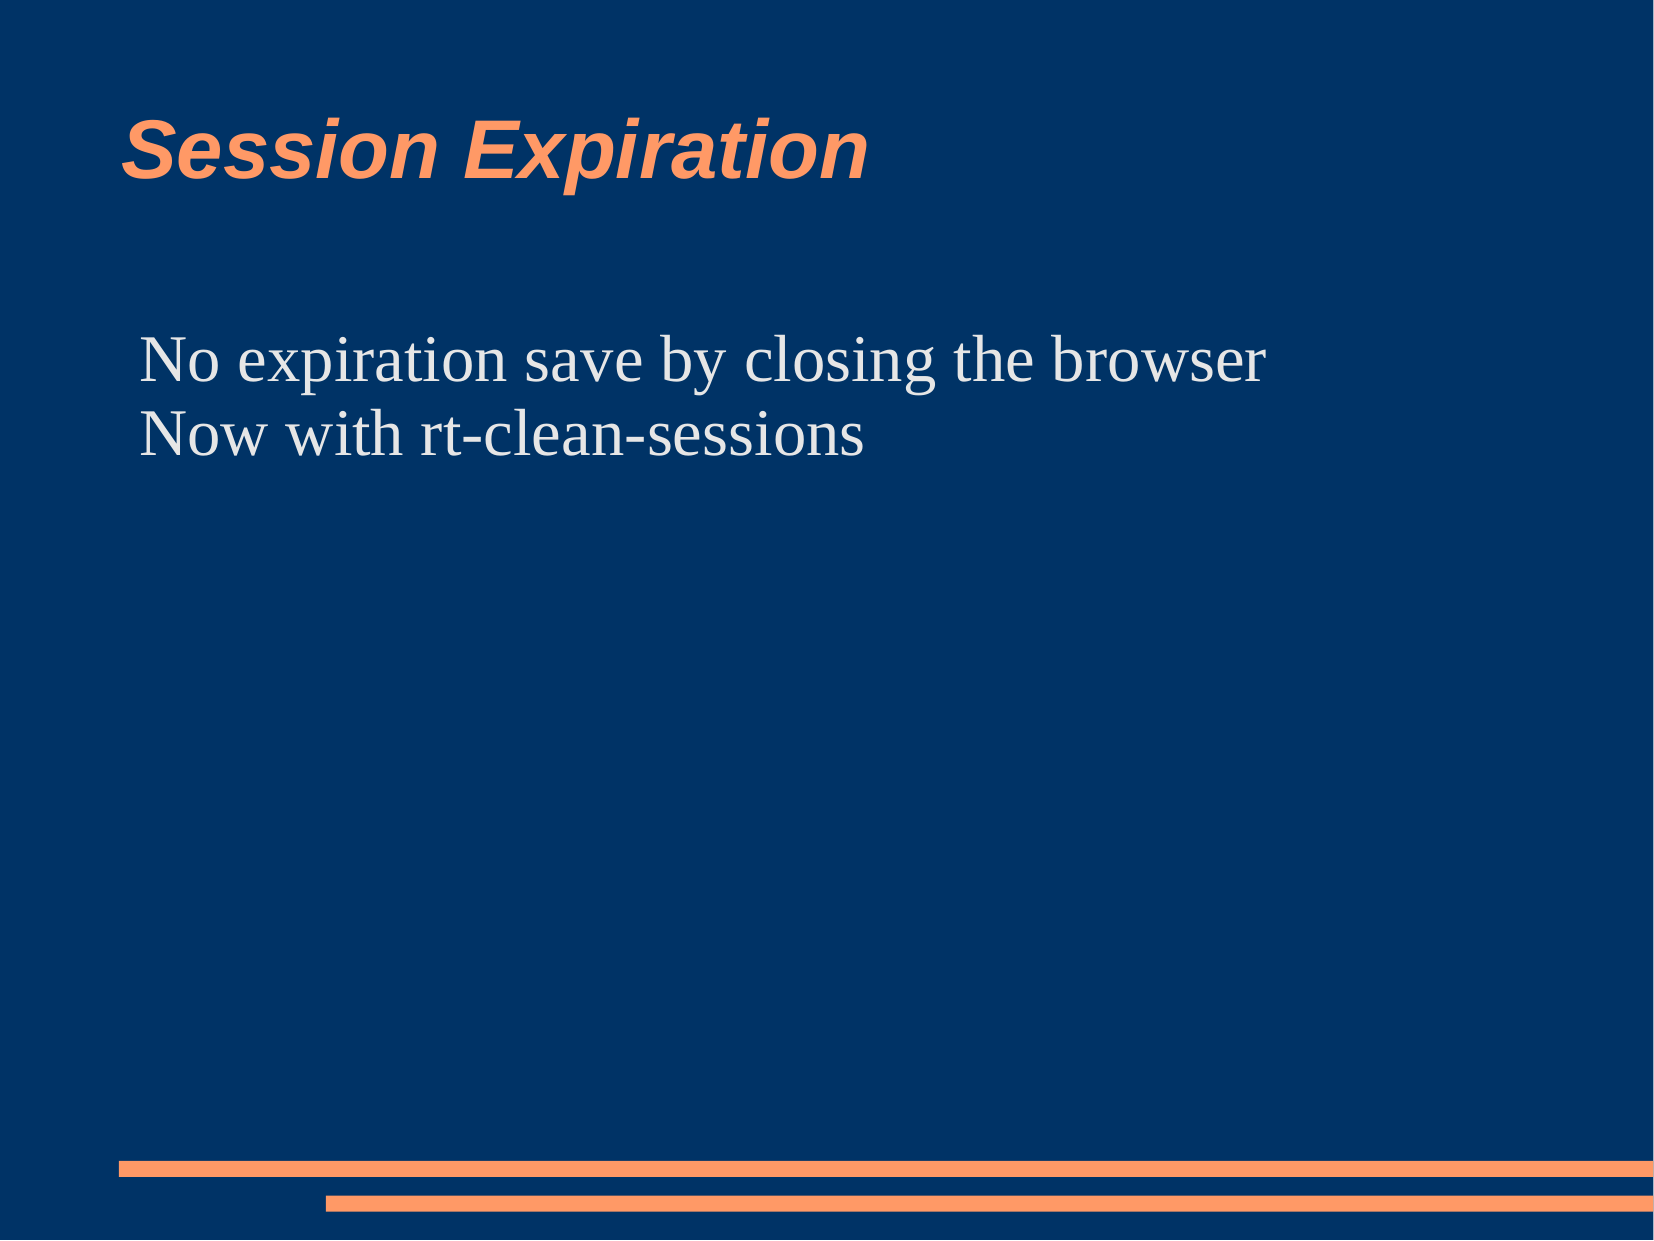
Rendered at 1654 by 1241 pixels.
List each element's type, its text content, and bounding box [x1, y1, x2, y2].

title Session Expiration [121, 46, 1534, 254]
list No expiration save by closing the browser Now with rt-clean-sessions [121, 322, 1561, 1118]
